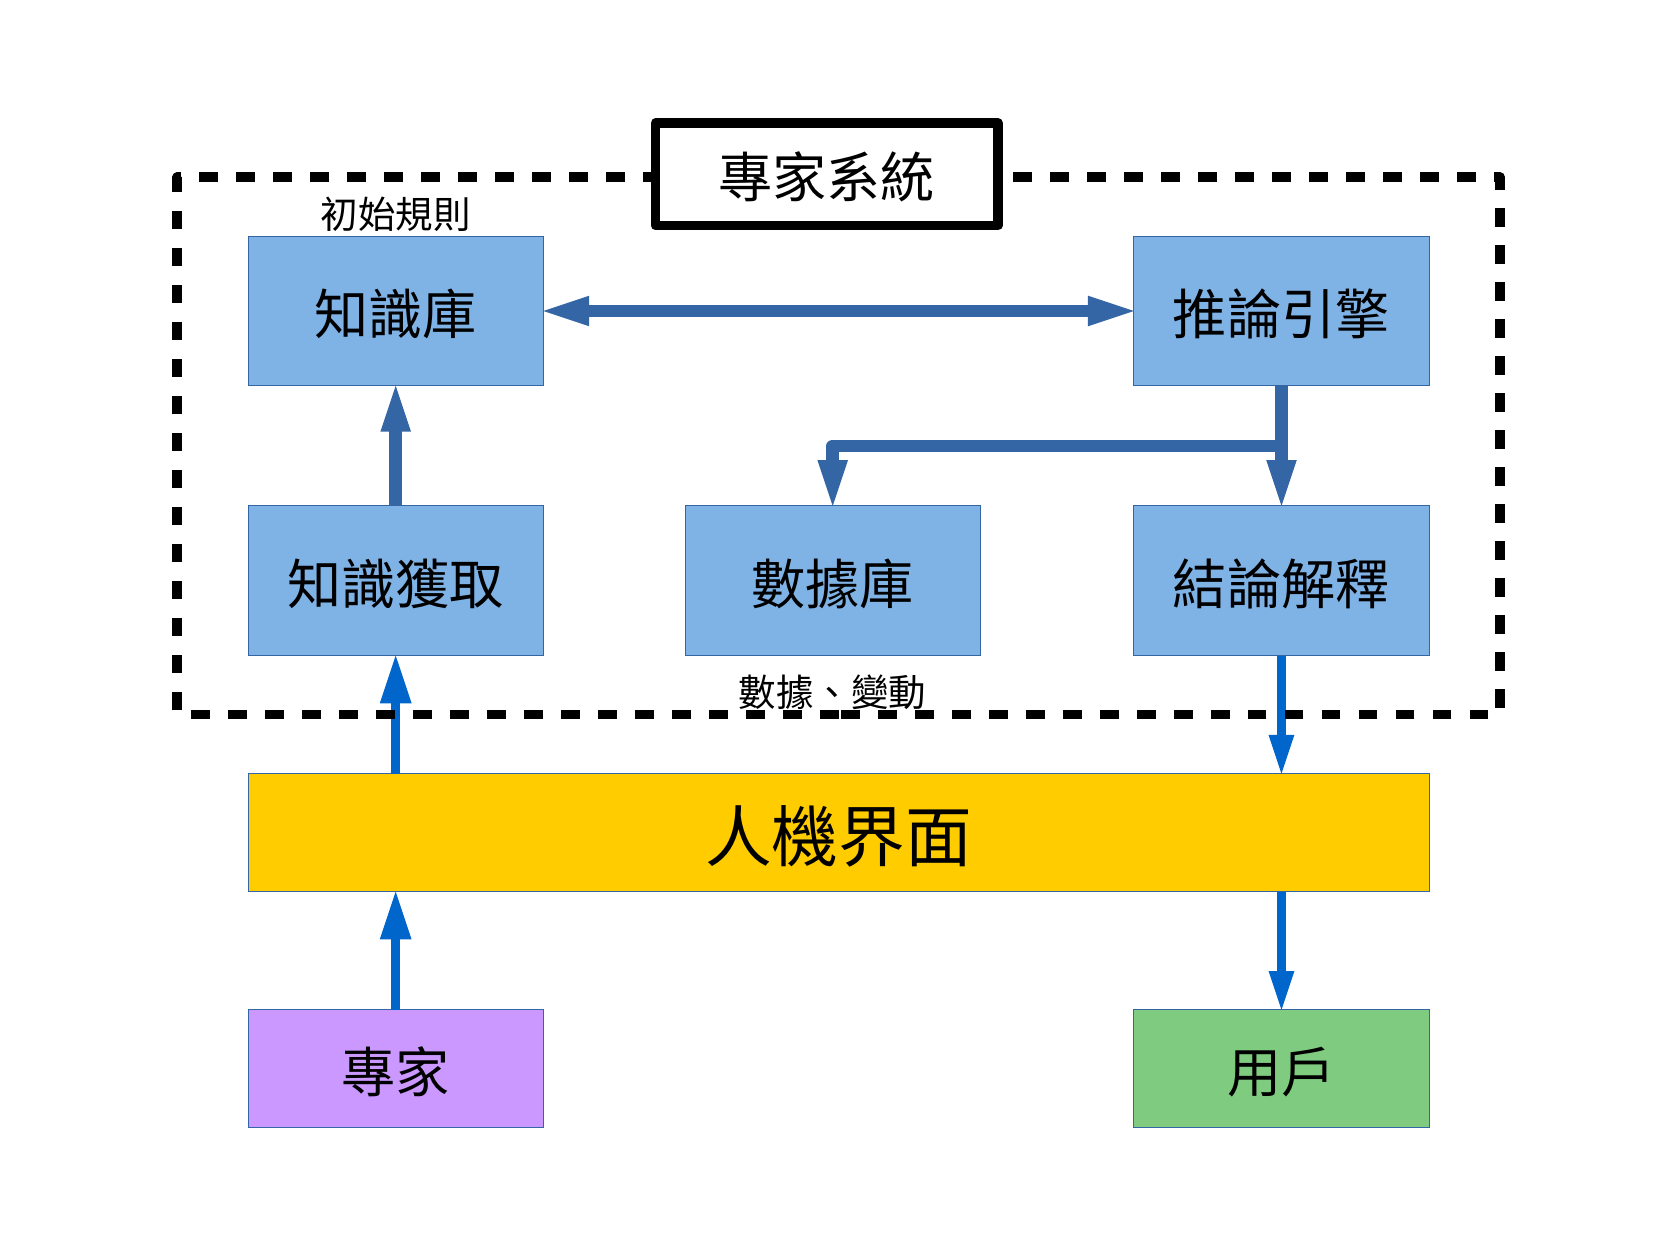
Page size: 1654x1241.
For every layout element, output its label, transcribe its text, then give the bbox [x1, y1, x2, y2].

text_box 知識庫 [248, 237, 544, 386]
text_box 初始規則 [248, 177, 544, 237]
text_box 知識獲取 [248, 505, 544, 656]
text_box 專家 [248, 1009, 544, 1128]
text_box 人機界面 [248, 773, 1430, 892]
text_box 數據、變動 [685, 655, 981, 715]
text_box 用戶 [1133, 1009, 1430, 1128]
text_box 專家系統 [655, 124, 999, 225]
text_box 結論解釋 [1133, 505, 1430, 656]
text_box 推論引擎 [1133, 236, 1430, 386]
text_box 數據庫 [685, 505, 981, 655]
